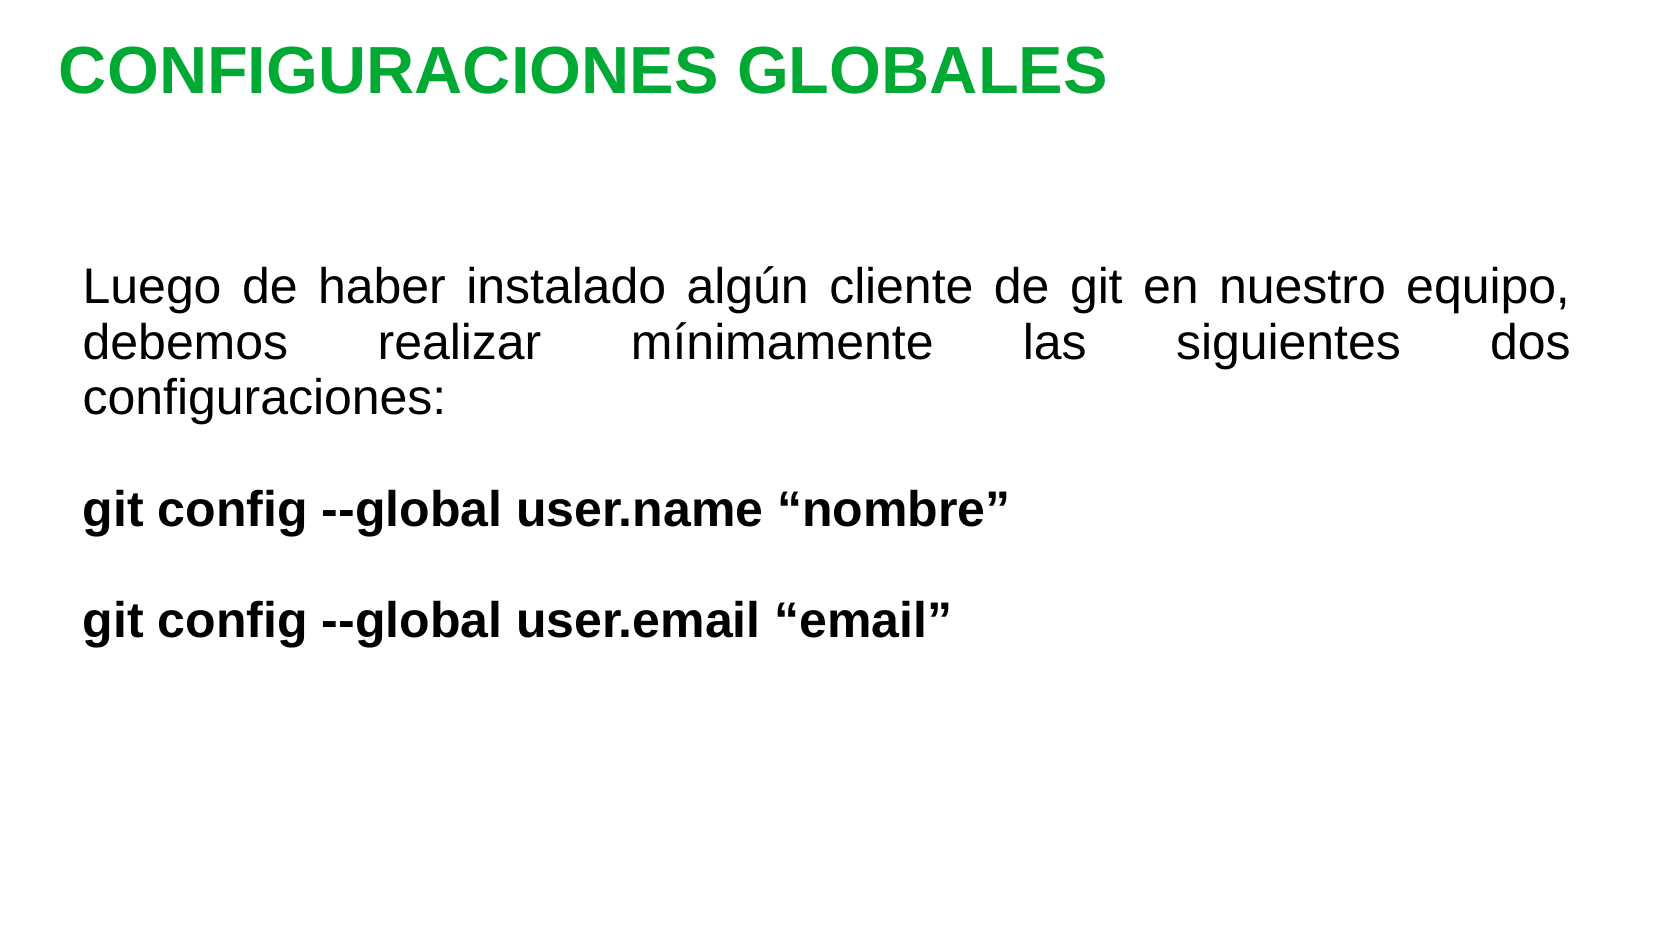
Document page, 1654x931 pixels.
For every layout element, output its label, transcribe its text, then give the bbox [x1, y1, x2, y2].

title CONFIGURACIONES GLOBALES [59, 24, 1548, 118]
subtitle Luego de haber instalado algún cliente de git en nuestro equipo, debemos realizar mínimamente las siguientes dos configuraciones: git config --global user.name “nombre” git config --global user.email “email” [82, 118, 1571, 788]
